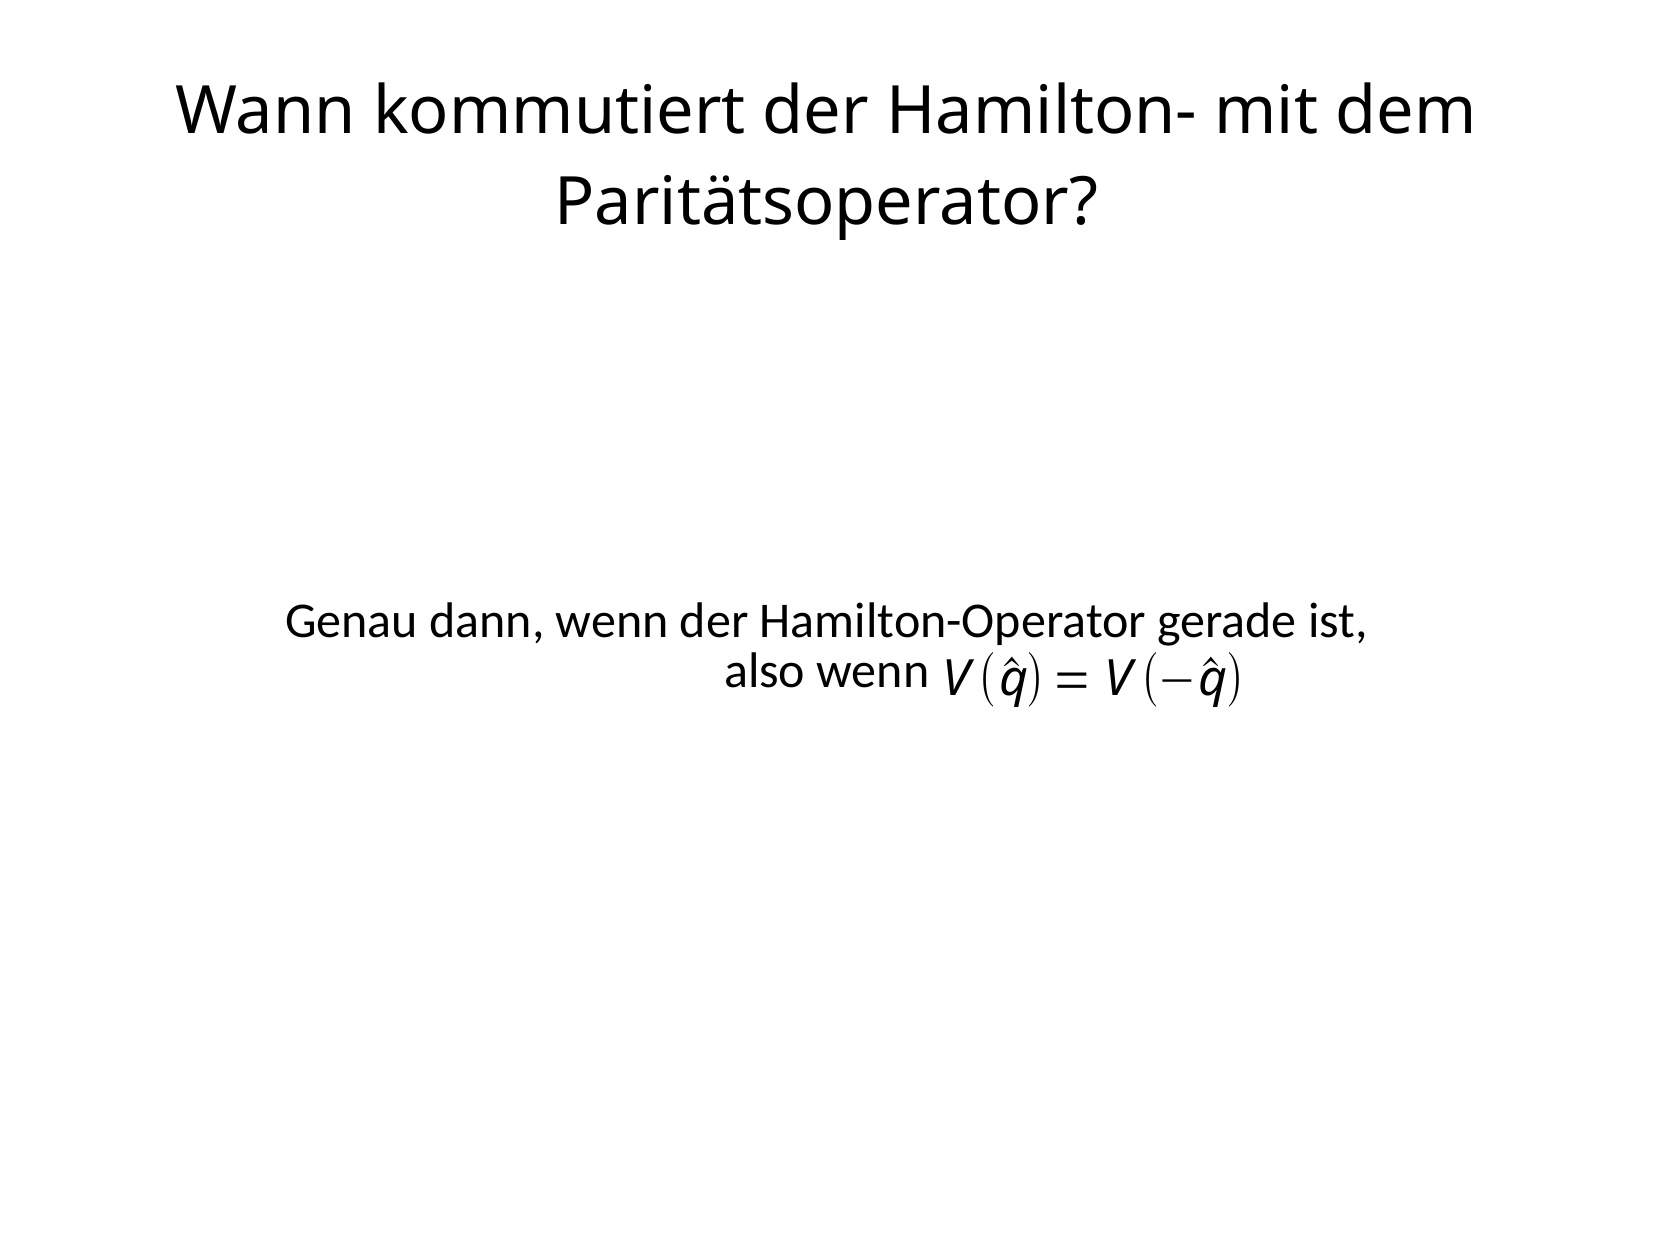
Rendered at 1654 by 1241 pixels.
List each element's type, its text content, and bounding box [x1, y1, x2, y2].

chart [935, 648, 1250, 710]
title Wann kommutiert der Hamilton- mit dem Paritätsoperator? [82, 49, 1571, 257]
subtitle Genau dann, wenn der Hamilton-Operator gerade ist, also wenn [82, 290, 1571, 1010]
